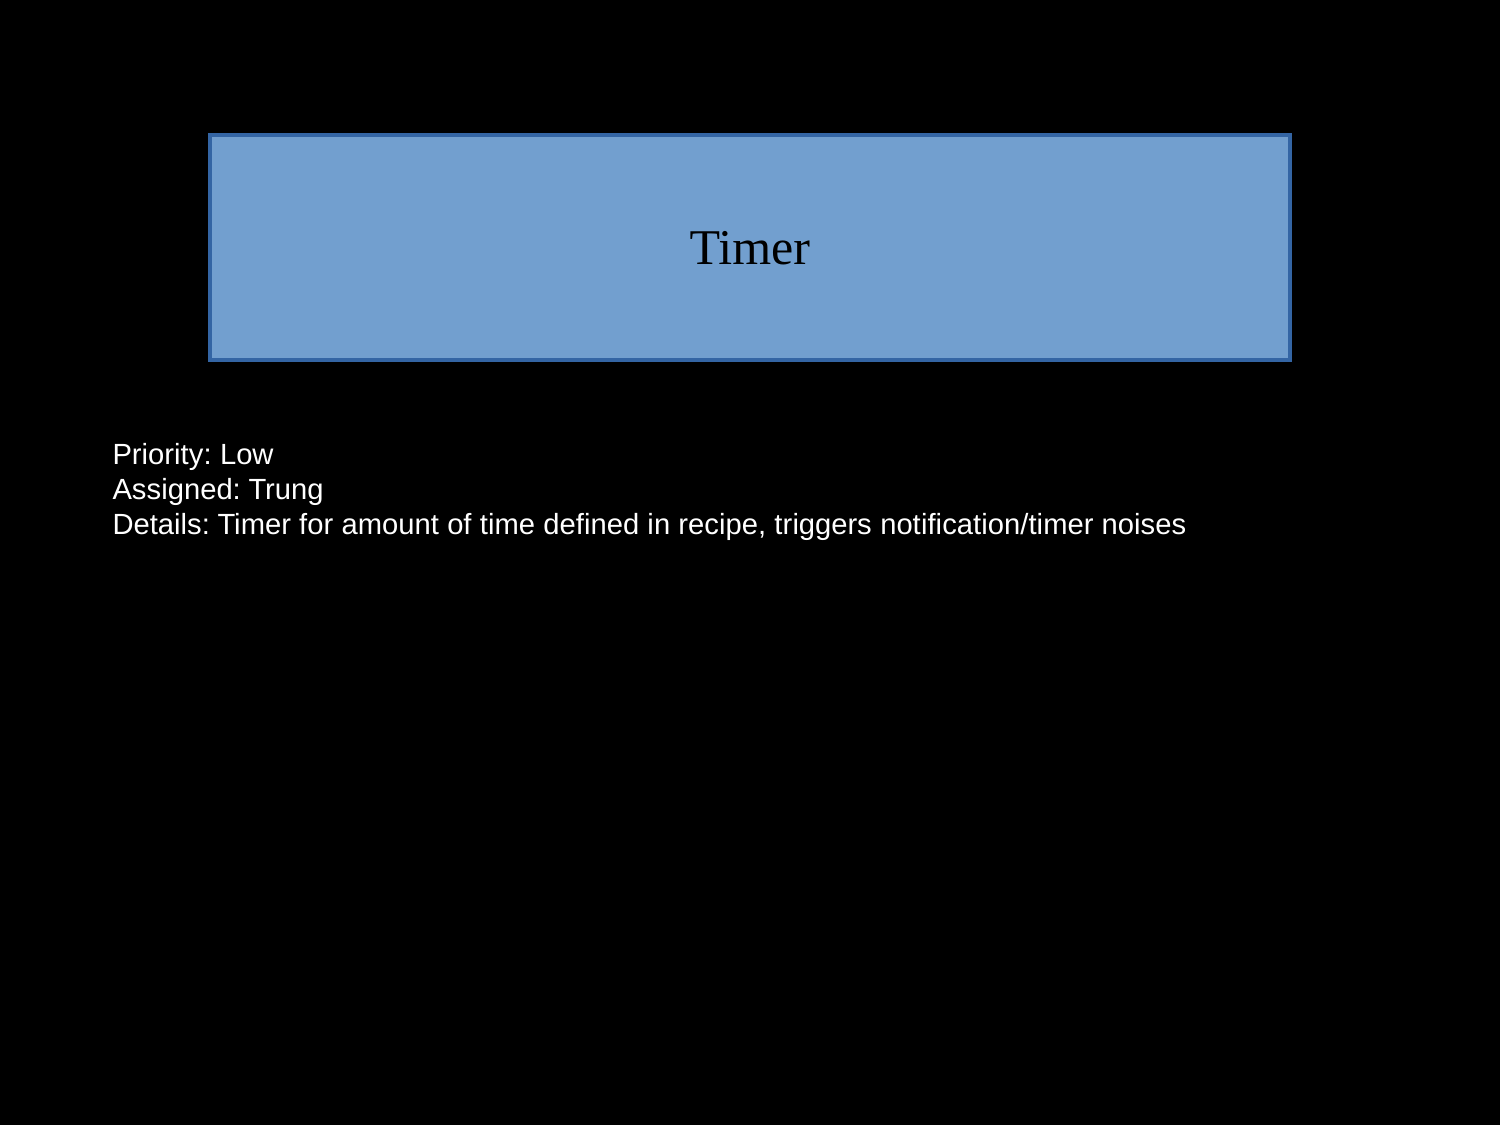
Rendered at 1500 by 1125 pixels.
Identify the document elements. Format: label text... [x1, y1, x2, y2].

text_box Timer [210, 135, 1291, 361]
list [75, 263, 1425, 916]
